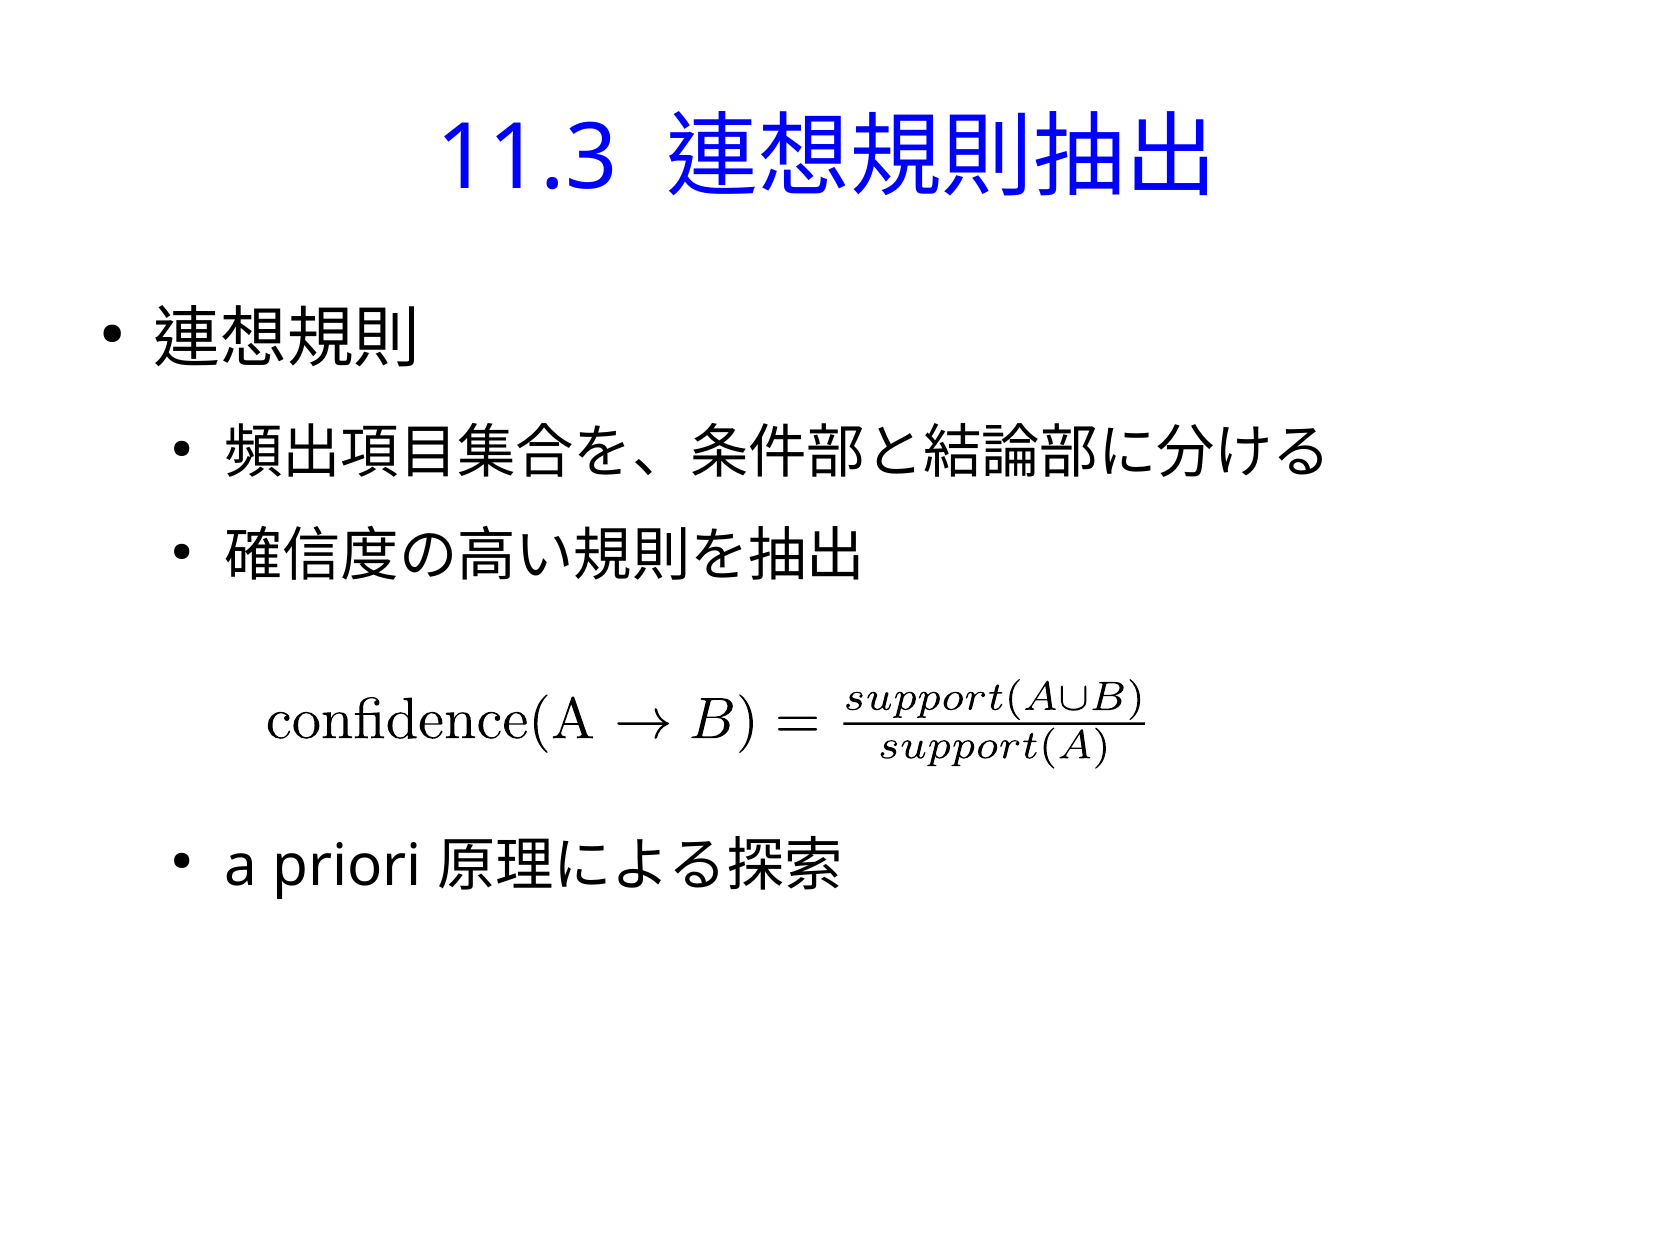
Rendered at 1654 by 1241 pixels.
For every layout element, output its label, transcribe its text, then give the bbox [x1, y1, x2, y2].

title 11.3 連想規則抽出 [82, 49, 1571, 257]
text_box [265, 679, 1145, 769]
list 連想規則 頻出項目集合を、条件部と結論部に分ける 確信度の高い規則を抽出 a priori原理による探索 [82, 290, 1571, 1063]
